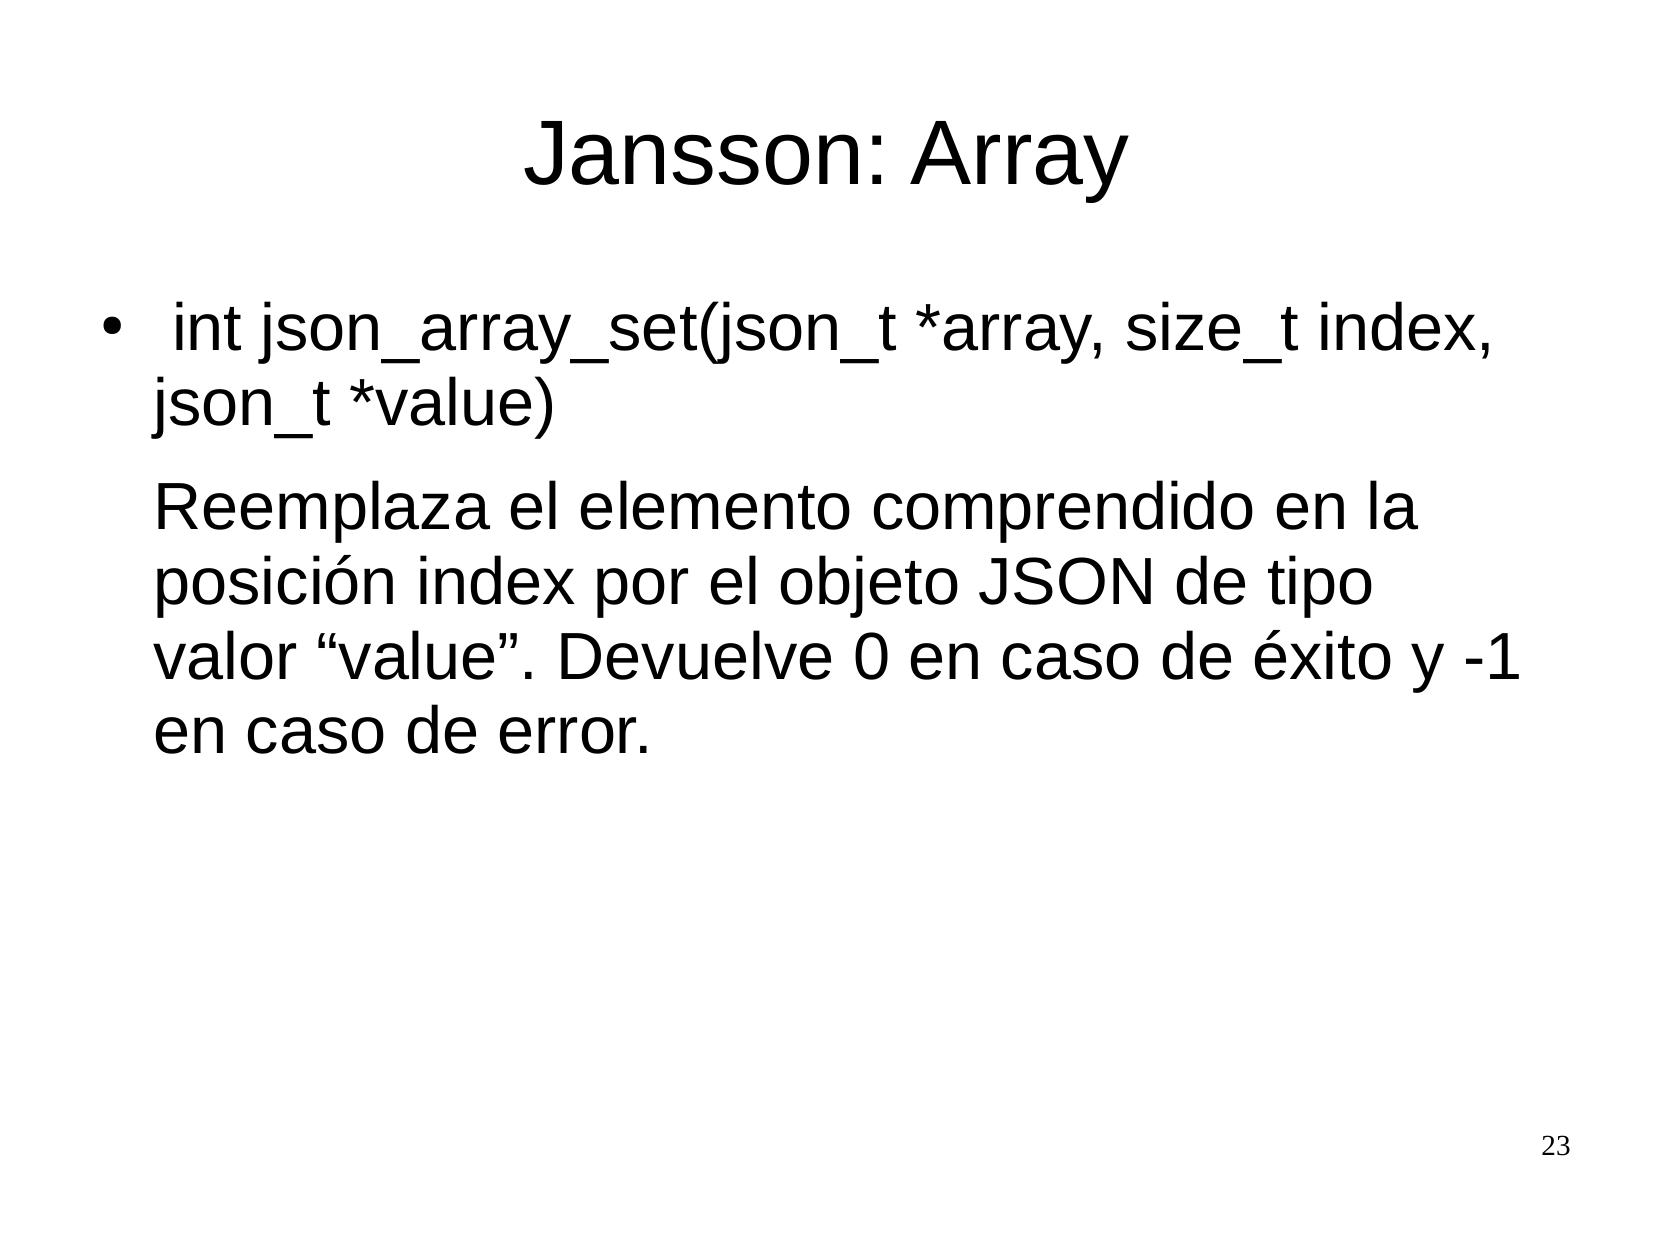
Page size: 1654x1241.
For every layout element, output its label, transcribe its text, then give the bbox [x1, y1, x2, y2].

title Jansson: Array [82, 49, 1571, 257]
list int json_array_set(json_t *array, size_t index, json_t *value) Reemplaza el elemento comprendido en la posición index por el objeto JSON de tipo valor “value”. Devuelve 0 en caso de éxito y -1 en caso de error. [82, 290, 1538, 1010]
